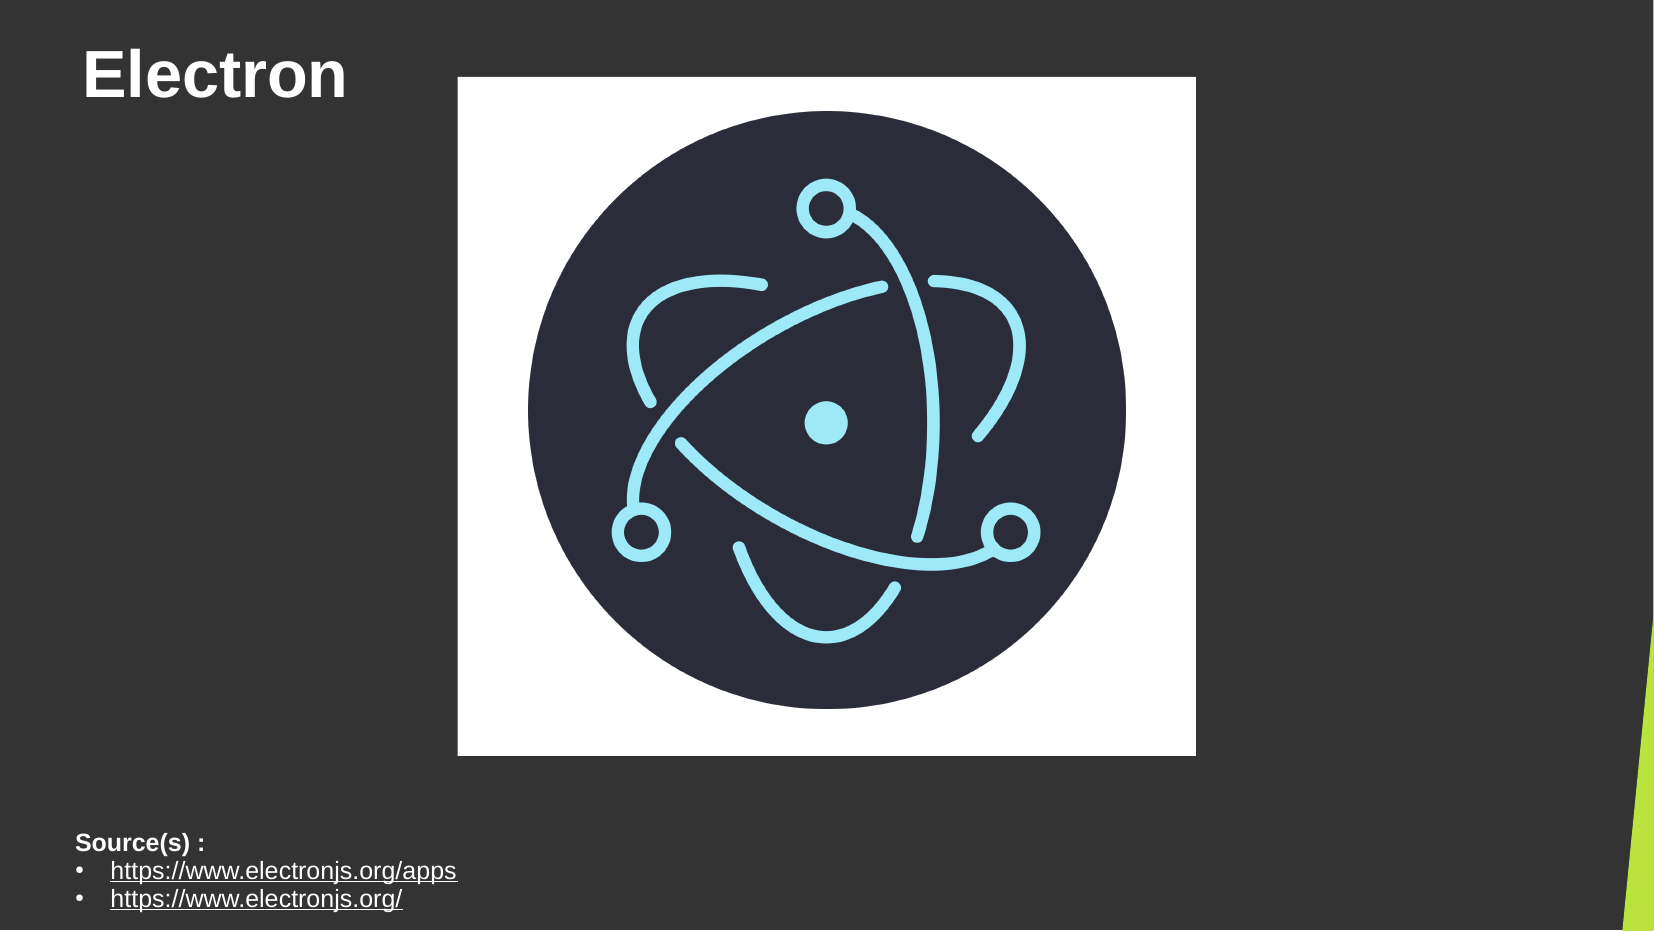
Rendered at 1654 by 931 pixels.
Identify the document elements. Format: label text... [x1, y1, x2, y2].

title Electron [82, 37, 1571, 112]
text_box Source(s) : https://www.electronjs.org/apps https://www.electronjs.org/ [60, 821, 1546, 931]
text_box [457, 112, 1196, 756]
text_box [1622, 609, 1654, 931]
picture [528, 111, 1126, 709]
